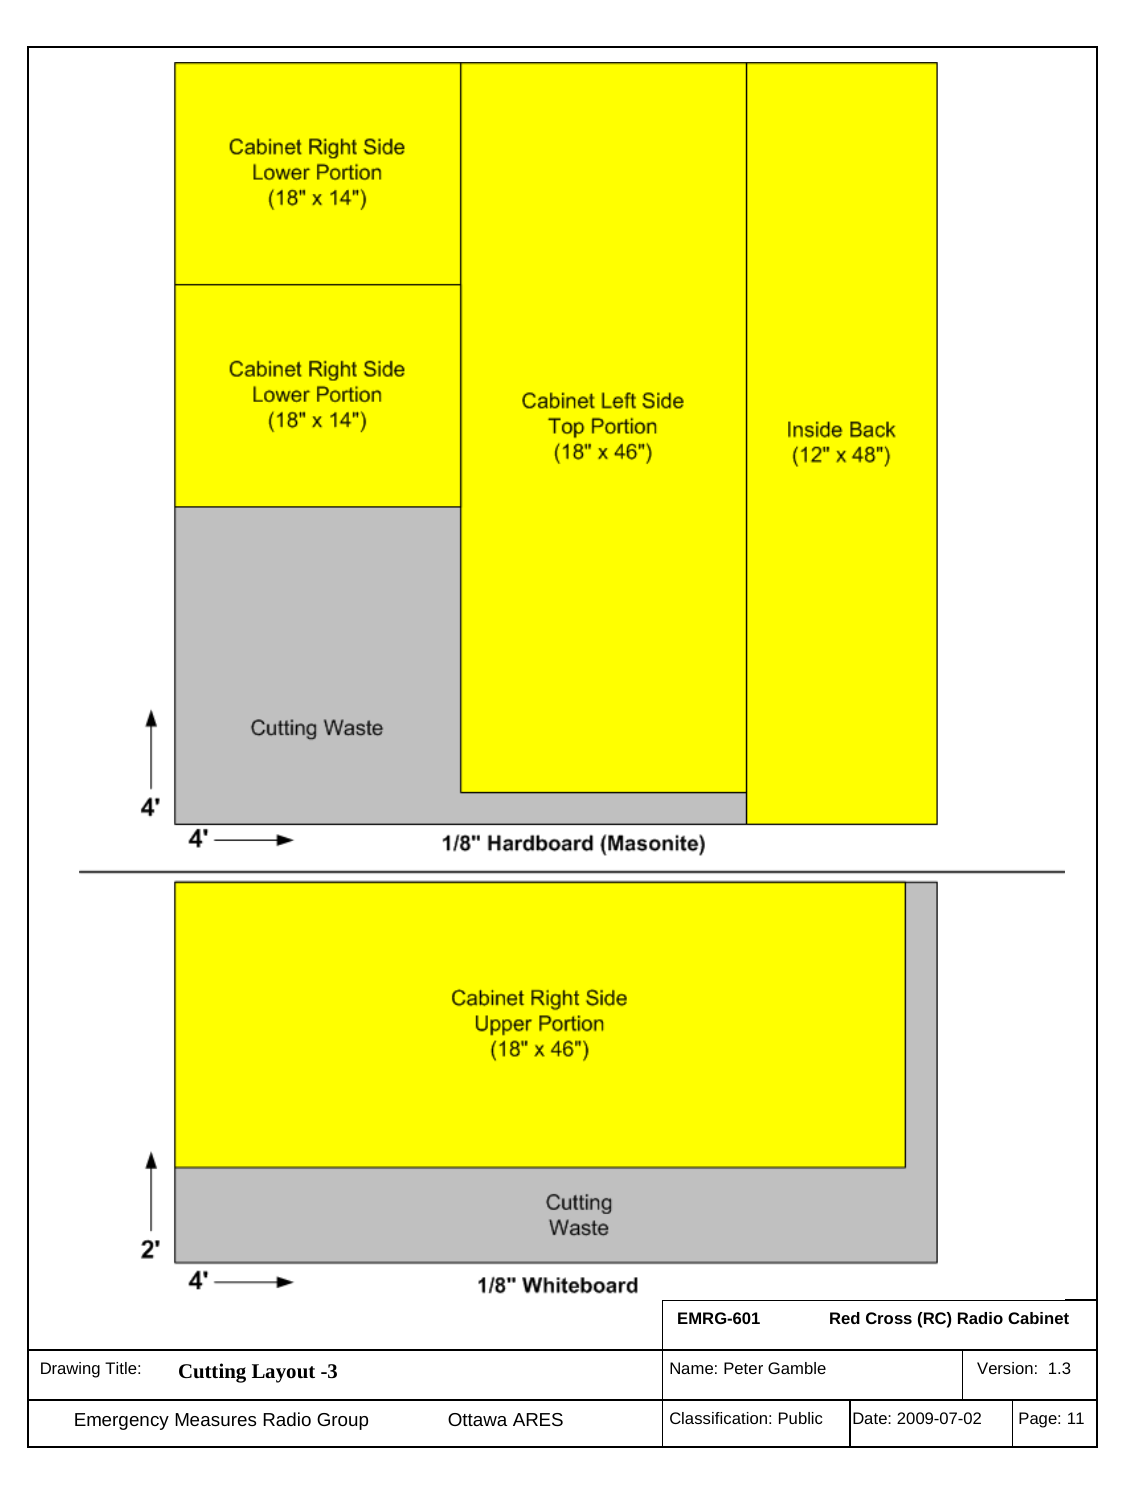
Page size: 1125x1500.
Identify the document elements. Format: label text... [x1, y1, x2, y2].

picture [79, 62, 1065, 1300]
text_box Page: <number> [999, 1399, 1101, 1447]
text_box Emergency Measures Radio Group Ottawa ARES [37, 1399, 601, 1447]
text_box Cutting Layout -3 [163, 1350, 353, 1391]
